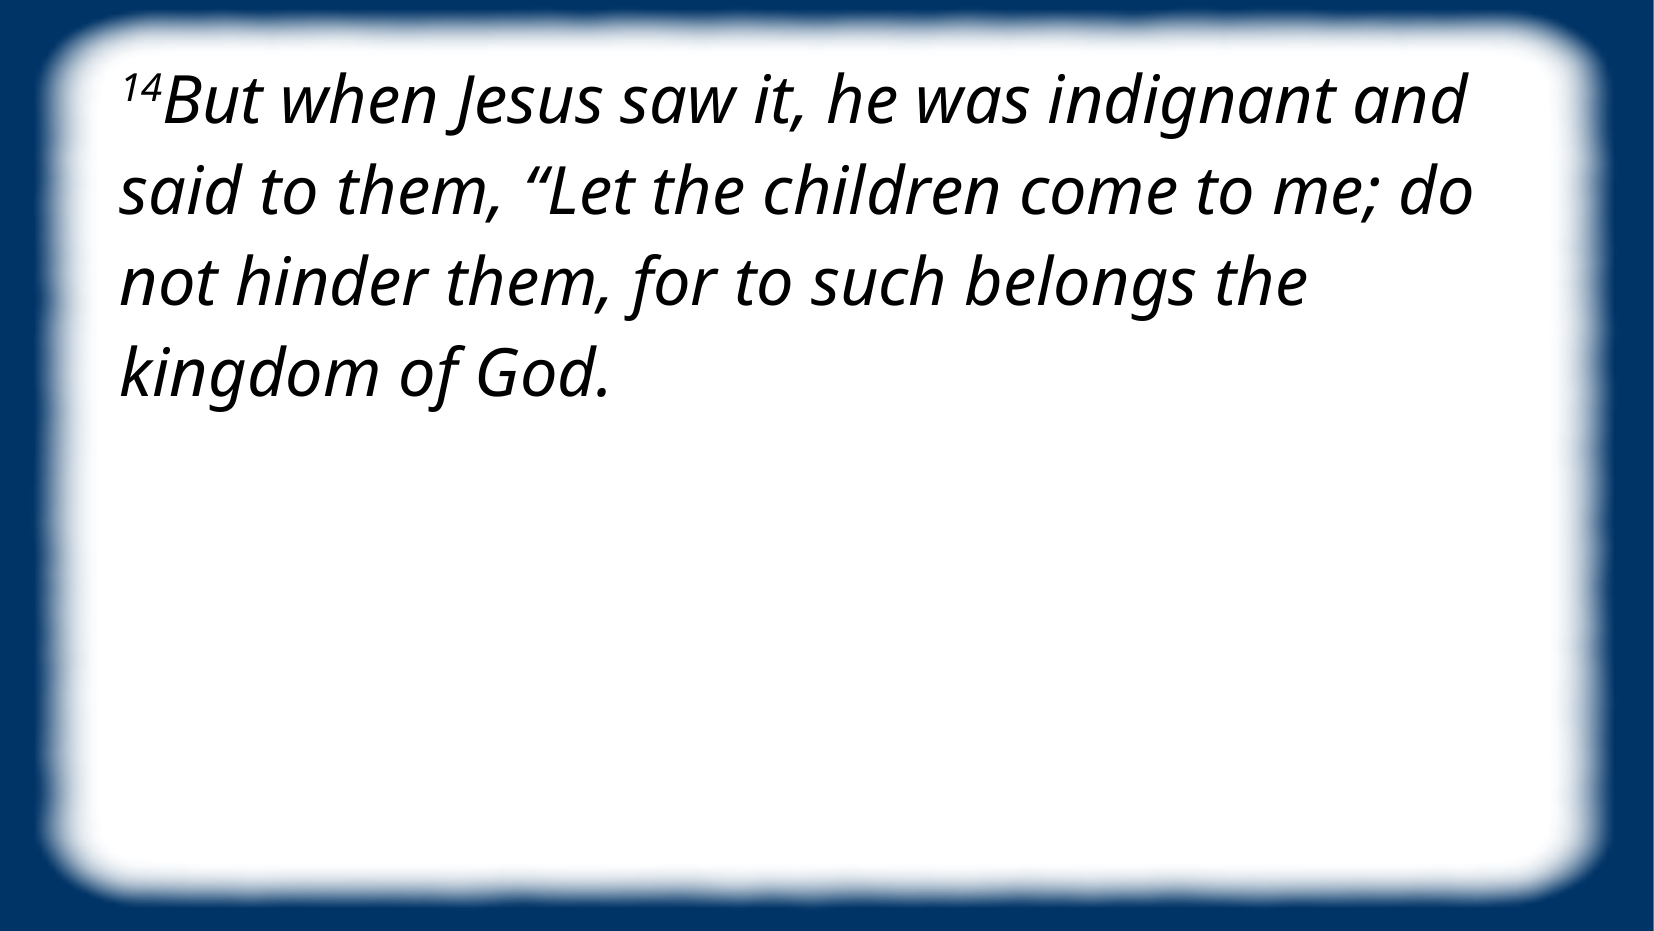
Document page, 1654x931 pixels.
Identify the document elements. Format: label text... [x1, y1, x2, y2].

picture [0, 0, 1654, 931]
text_box 14But when Jesus saw it, he was indignant and said to them, “Let the children come to me; do not hinder them, for to such belongs the kingdom of God. [105, 45, 1576, 421]
